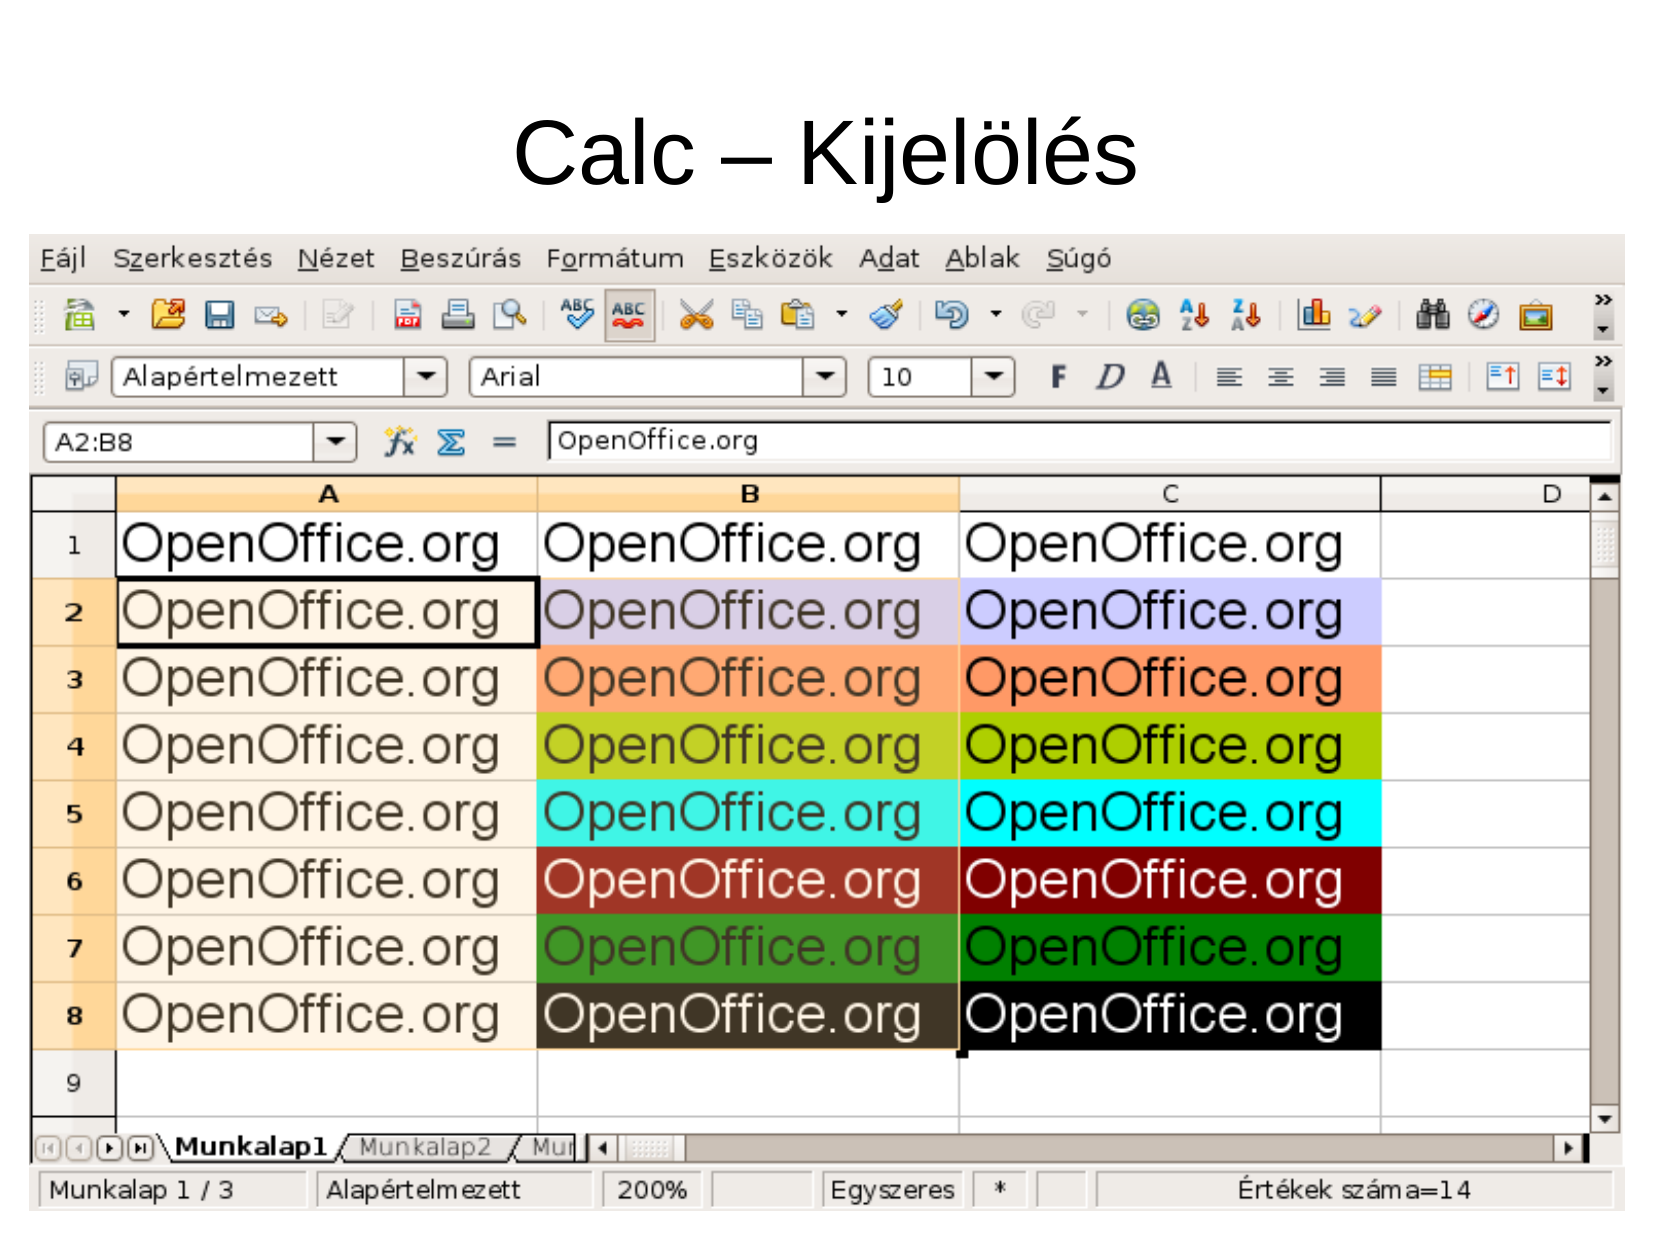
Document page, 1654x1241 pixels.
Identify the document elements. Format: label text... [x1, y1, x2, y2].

picture [29, 234, 1625, 1211]
title Calc – Kijelölés [82, 49, 1571, 234]
